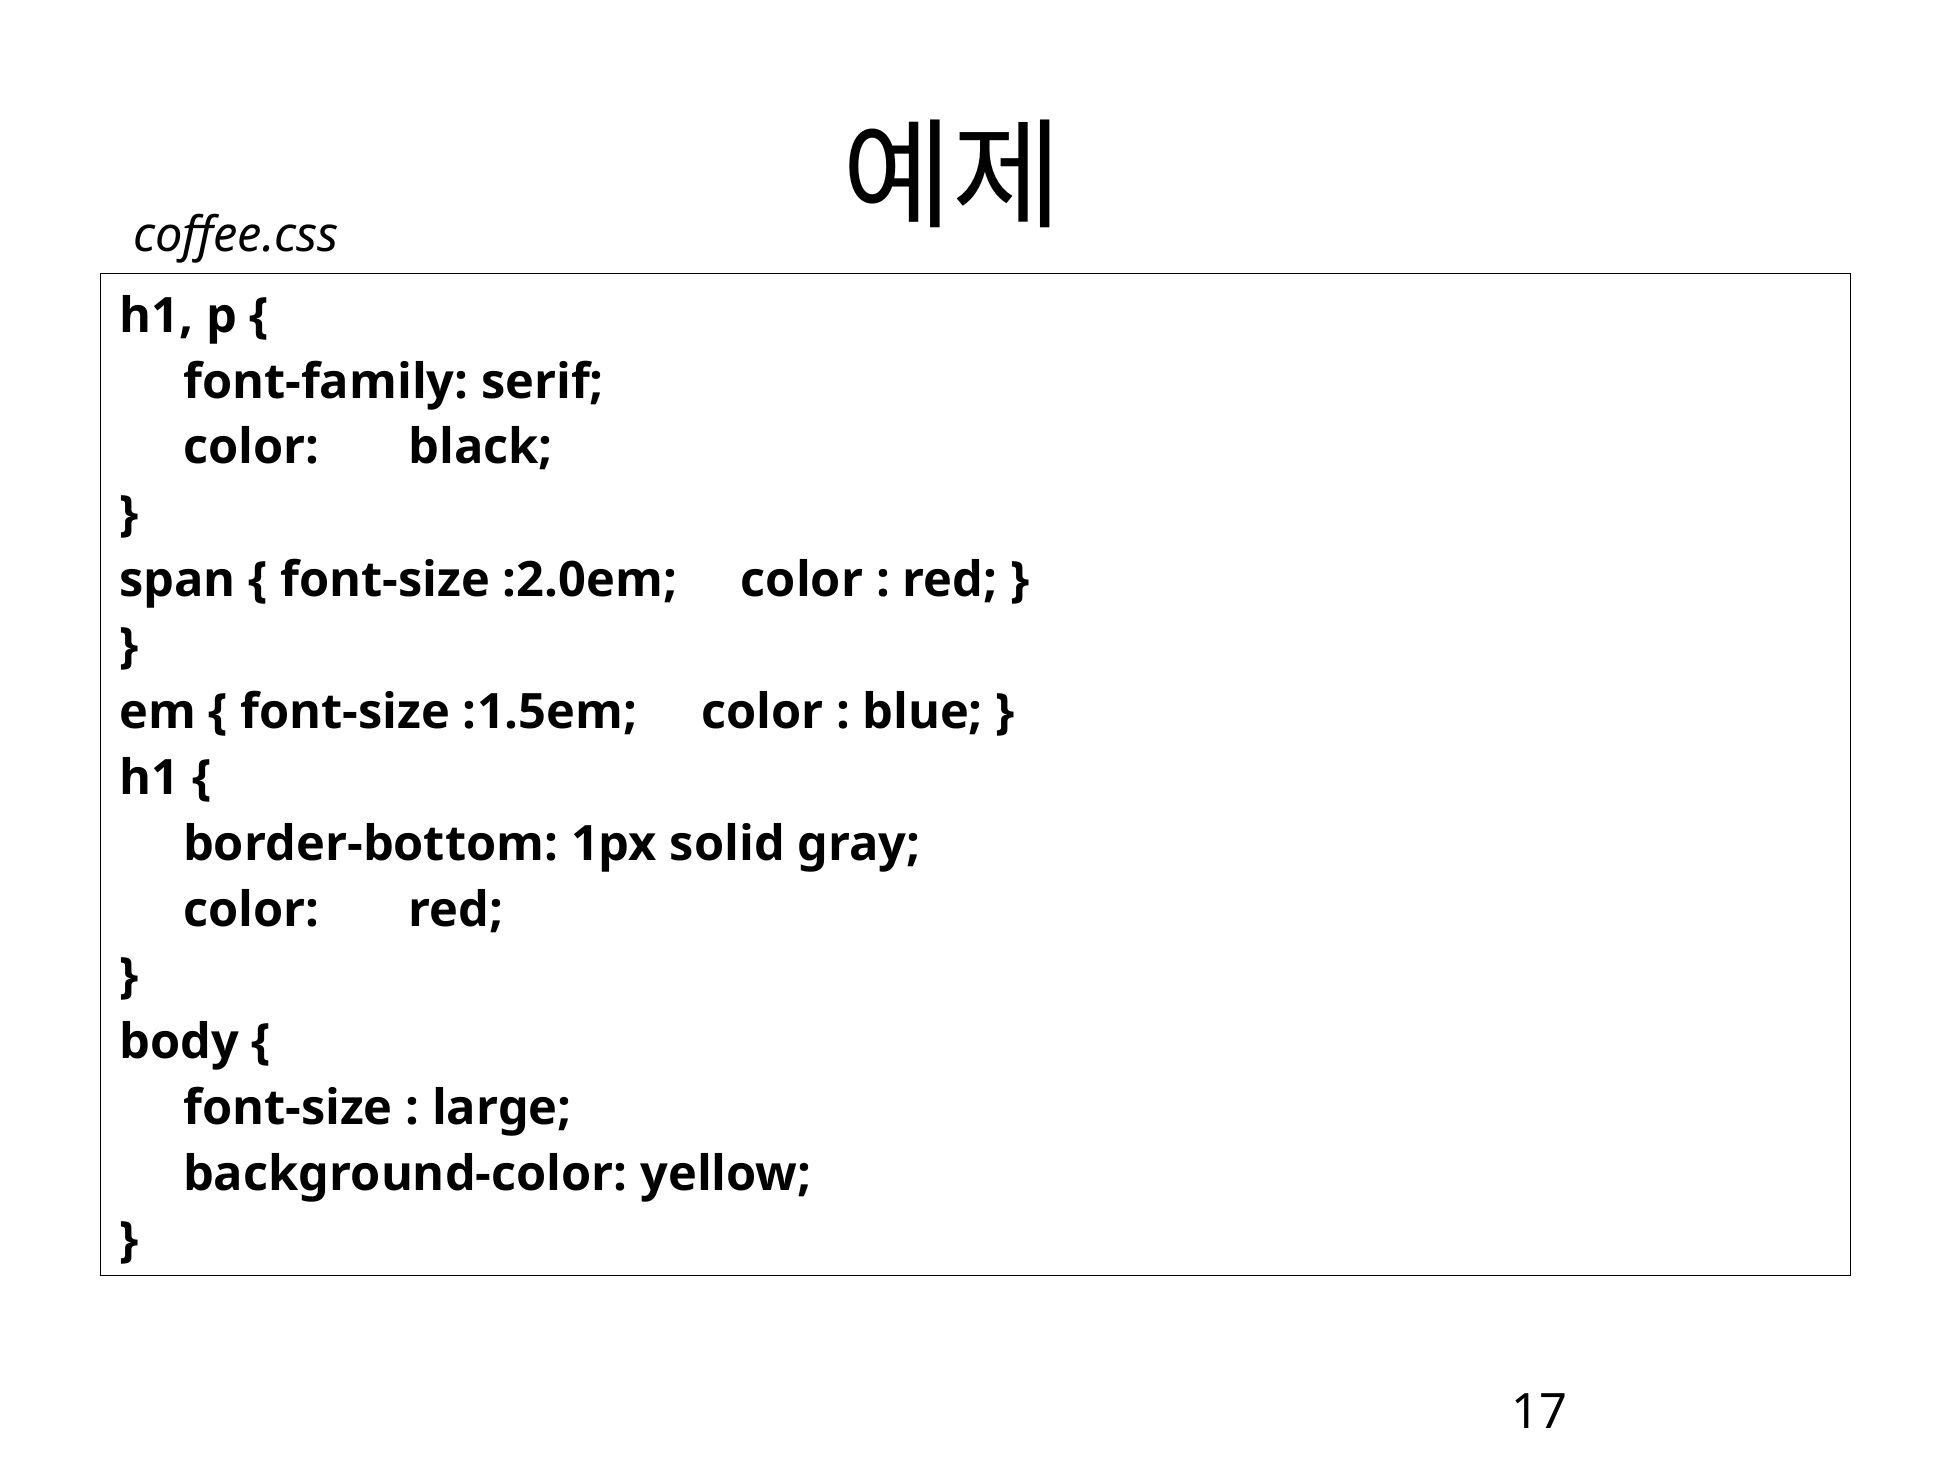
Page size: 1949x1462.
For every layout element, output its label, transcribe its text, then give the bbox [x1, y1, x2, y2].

title 예제 [156, 92, 1749, 255]
slide_number <숫자> [1496, 1372, 1899, 1462]
text_box h1, p { font-family: serif; color: black; } span { font-size :2.0em; color : red; } } em { font-size :1.5em; color : blue; } h1 { border-bottom: 1px solid gray; color: red; } body { font-size : large; background-color: yellow; } [100, 273, 1851, 1276]
text_box coffee.css [118, 194, 354, 269]
